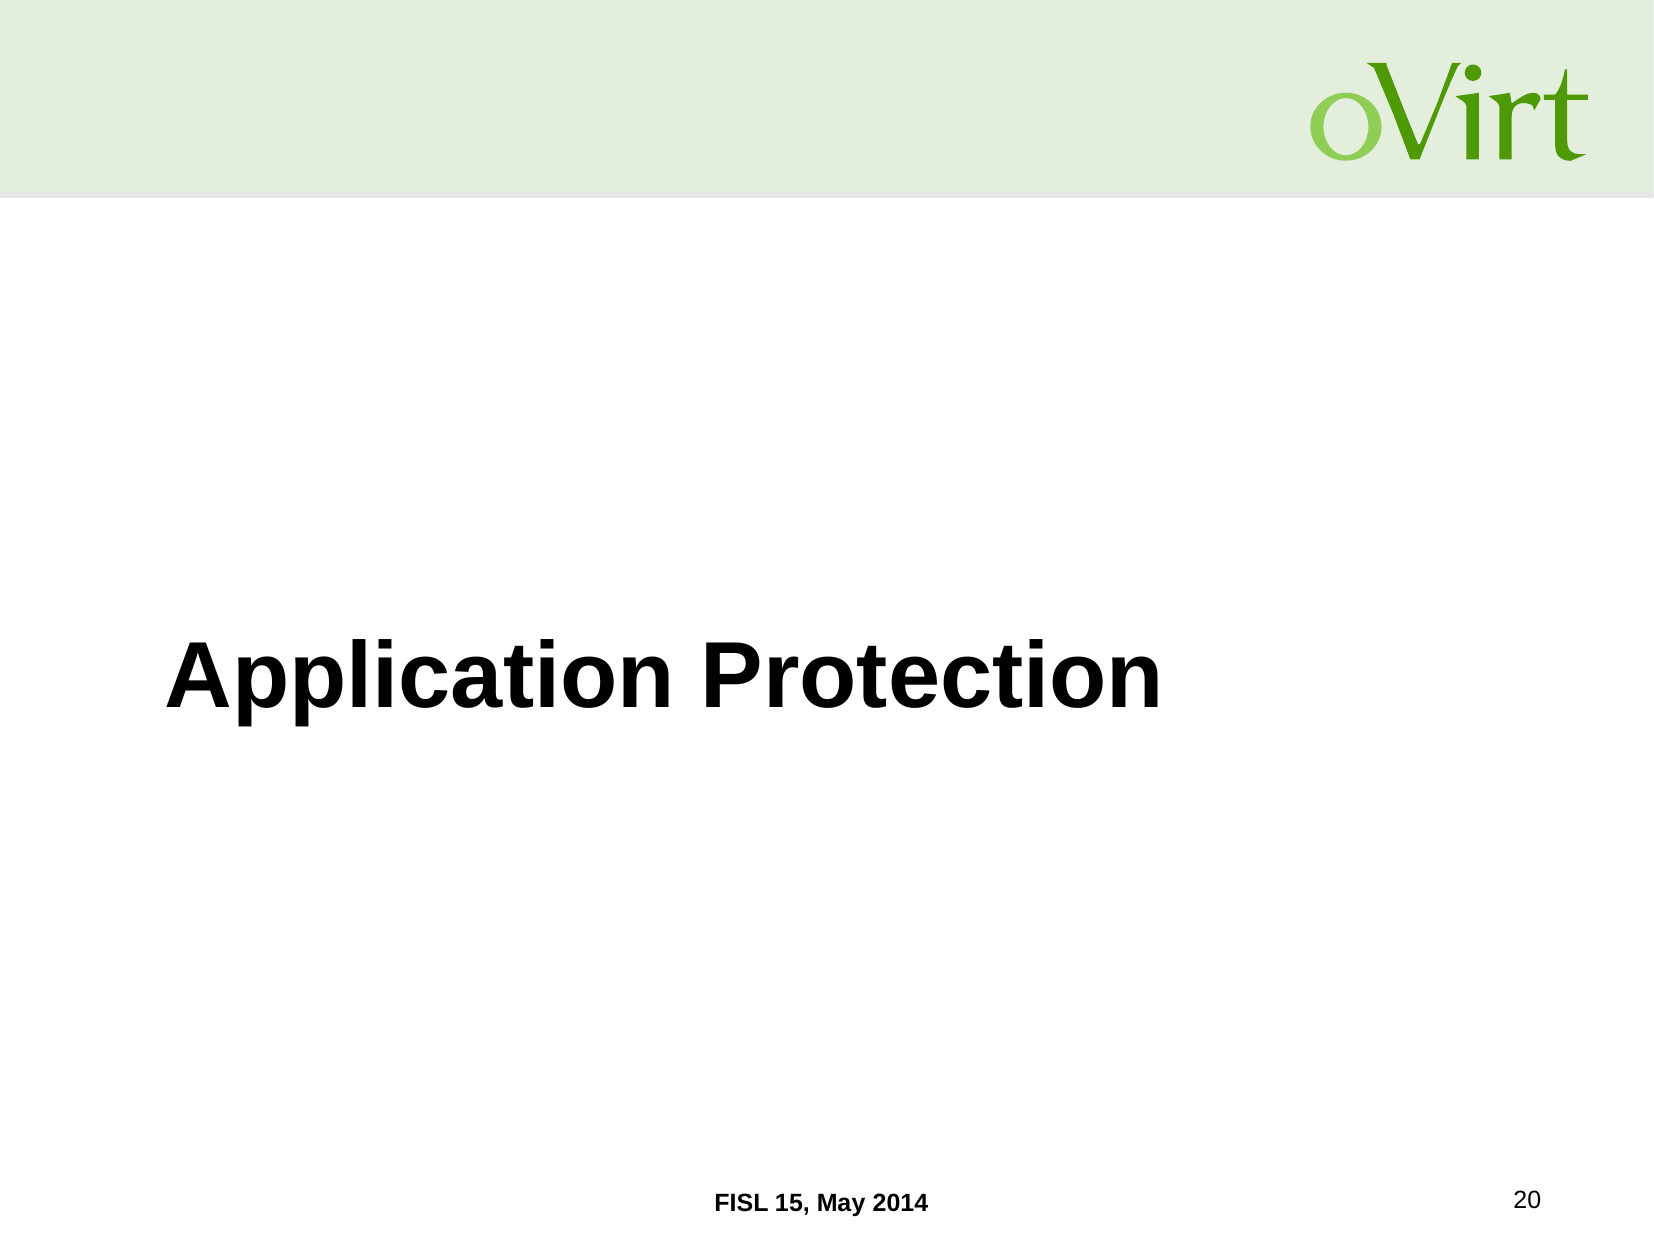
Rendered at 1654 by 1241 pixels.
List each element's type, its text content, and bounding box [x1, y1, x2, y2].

text_box Application Protection [150, 615, 1654, 750]
